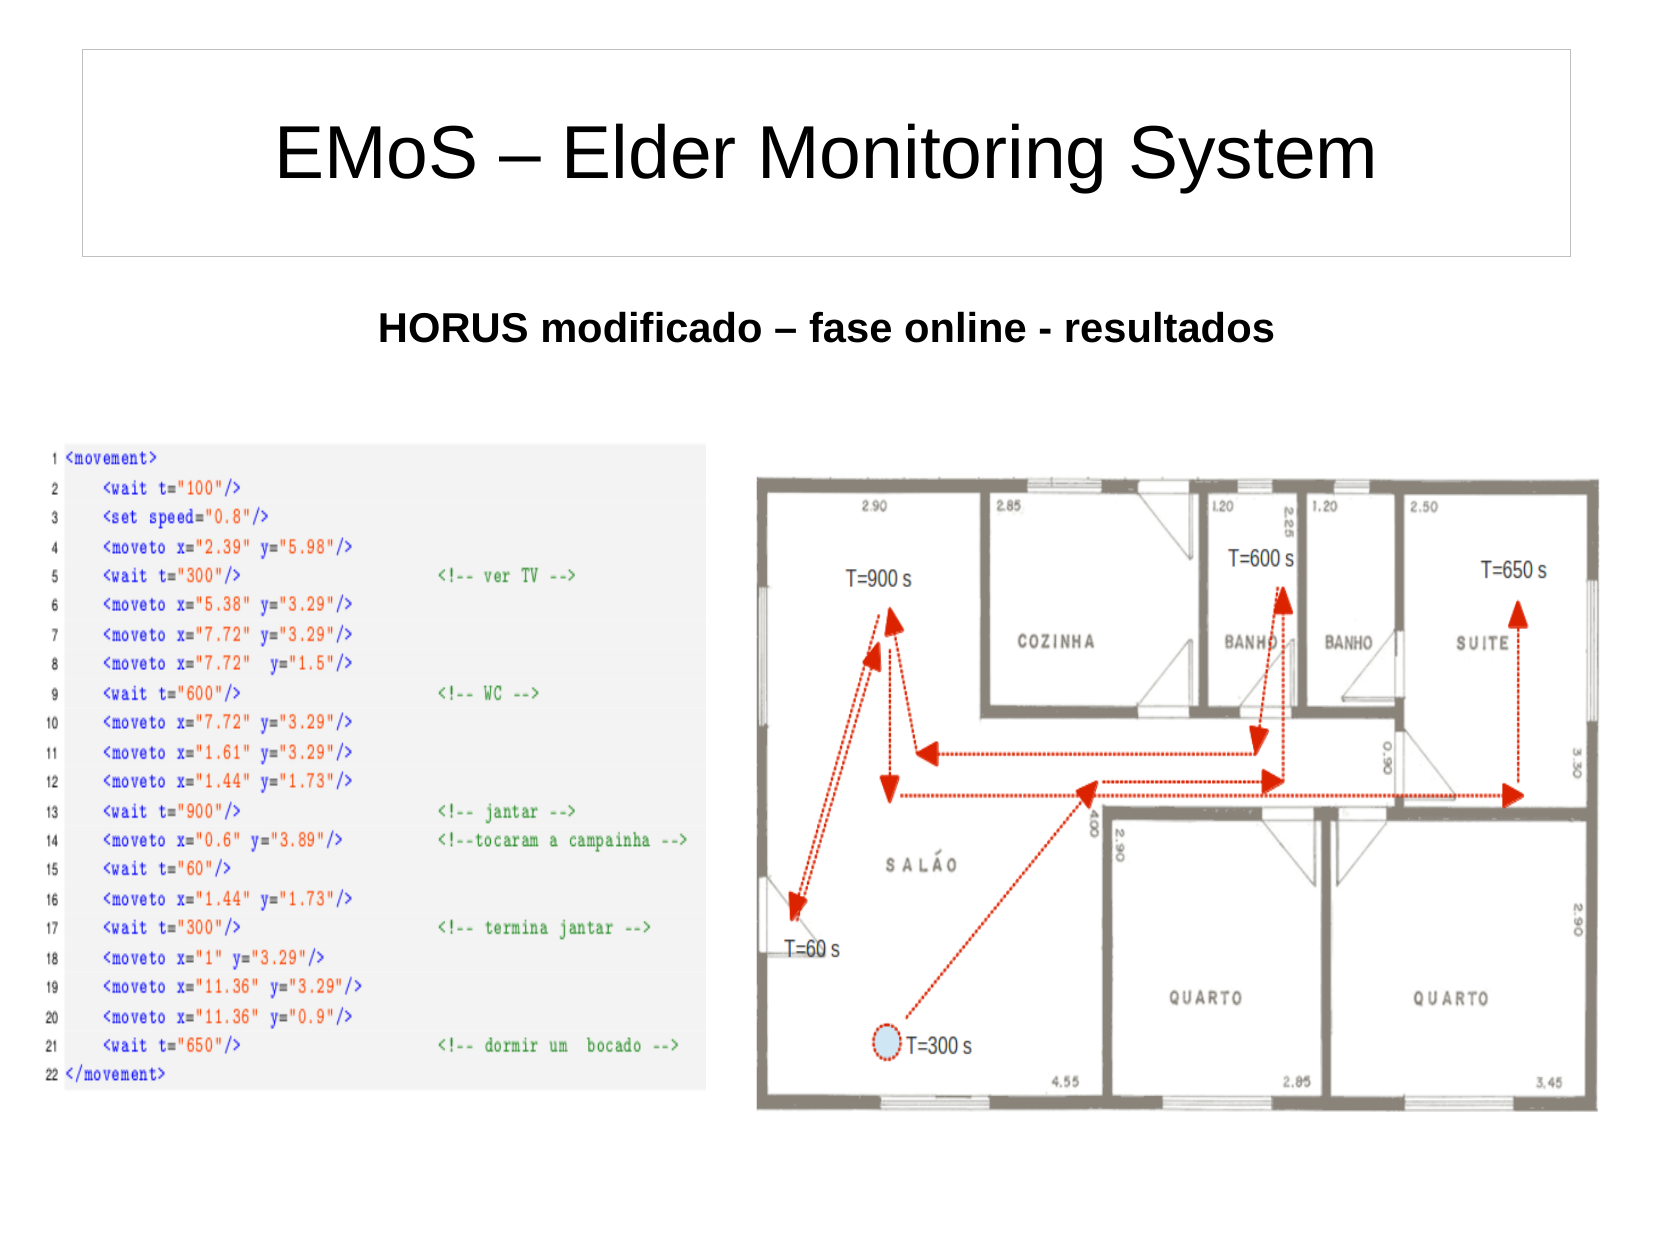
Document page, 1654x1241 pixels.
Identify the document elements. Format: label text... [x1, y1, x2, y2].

text_box HORUS modificado – fase online - resultados [241, 297, 1412, 359]
picture [750, 464, 1606, 1126]
title EMoS – Elder Monitoring System [82, 49, 1571, 257]
picture [41, 436, 706, 1096]
